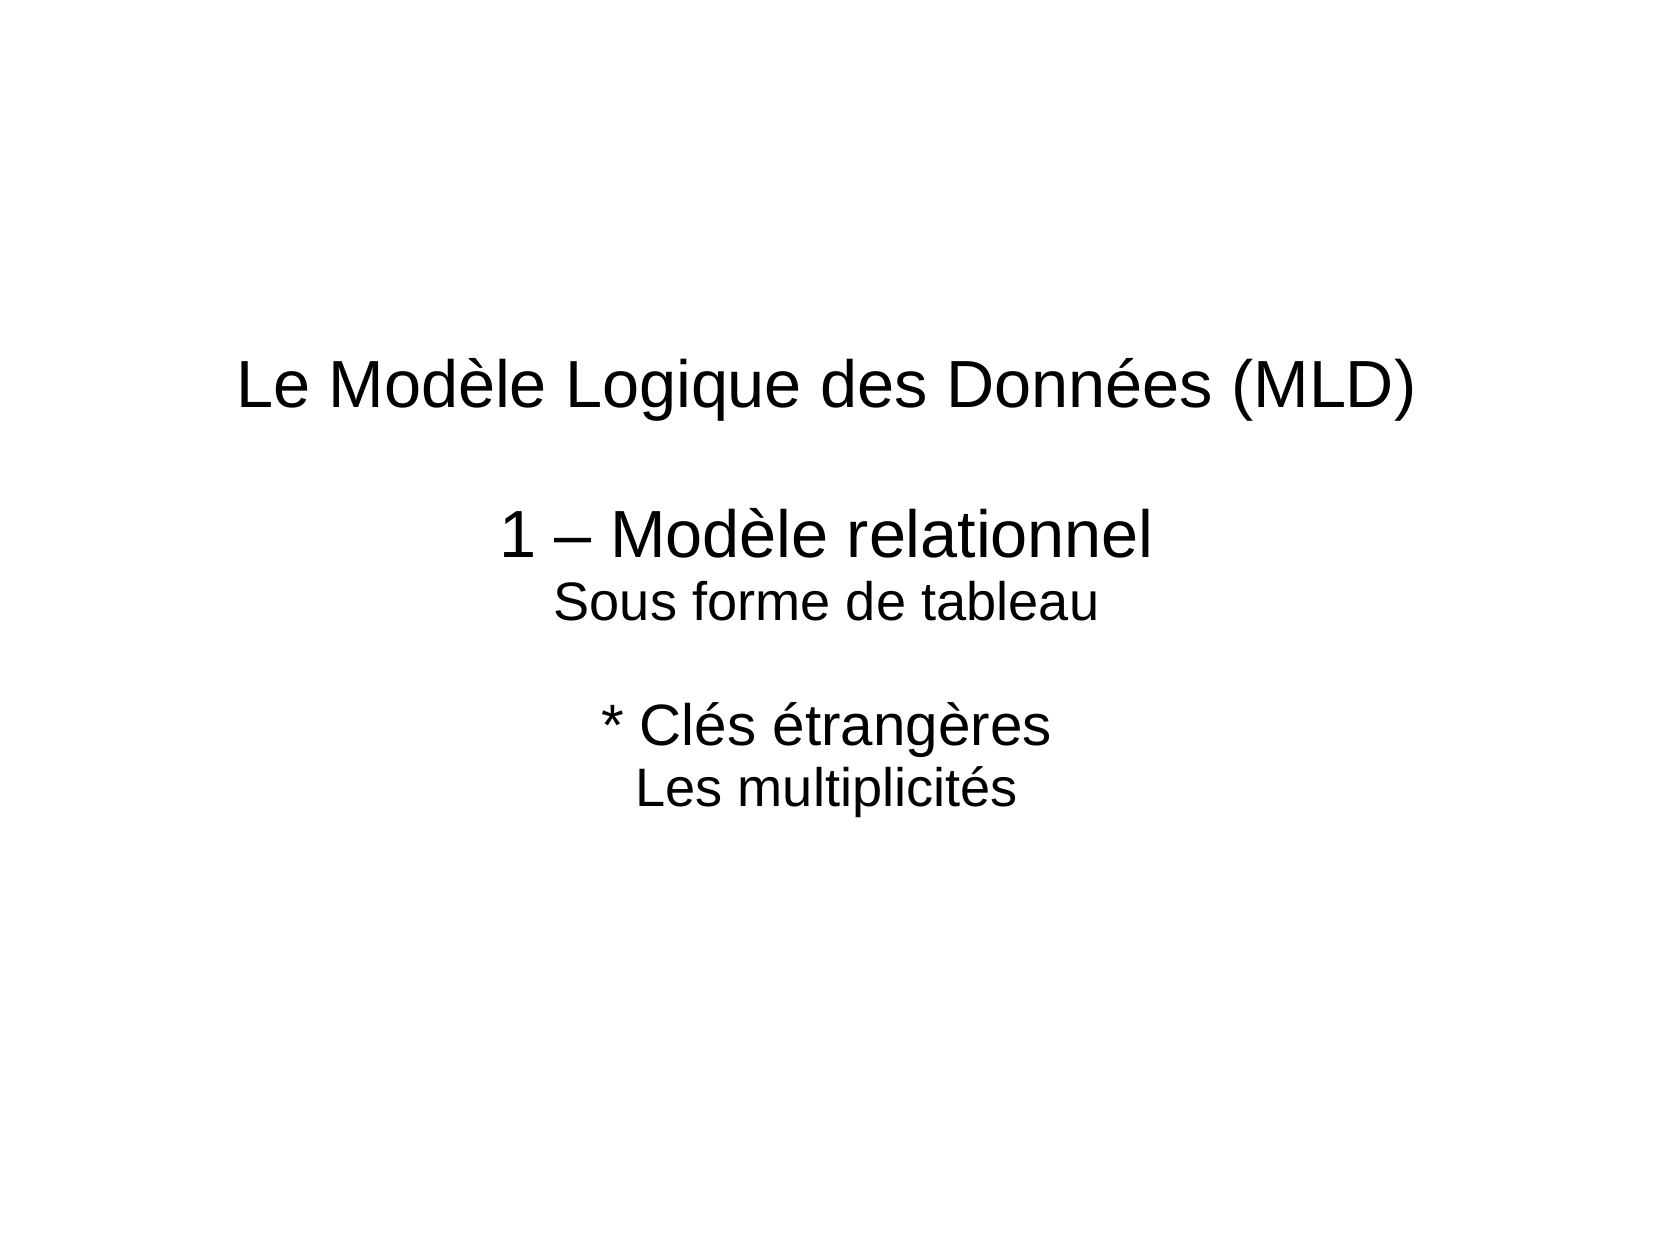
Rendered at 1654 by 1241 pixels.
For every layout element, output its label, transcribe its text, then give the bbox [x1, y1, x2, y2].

subtitle Le Modèle Logique des Données (MLD) 1 – Modèle relationnel Sous forme de tableau * Clés étrangères Les multiplicités [82, 59, 1571, 1182]
